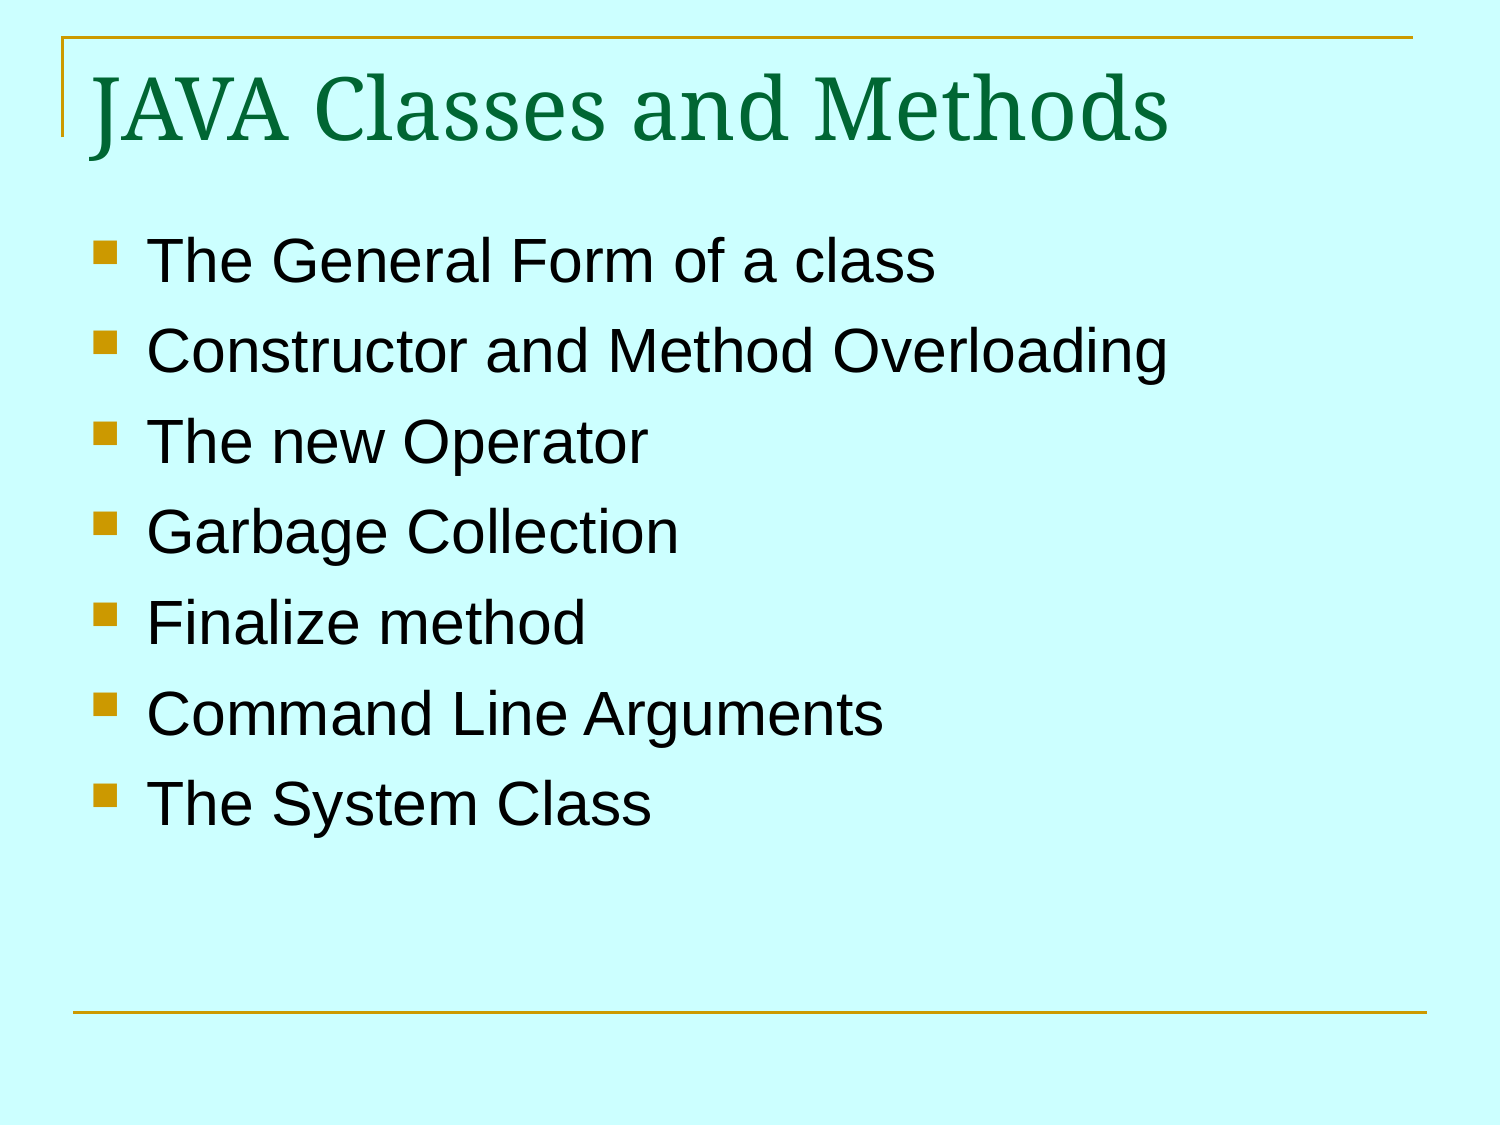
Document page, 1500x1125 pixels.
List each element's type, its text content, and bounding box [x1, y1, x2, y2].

list The General Form of a class Constructor and Method Overloading The new Operator Garbage Collection Finalize method Command Line Arguments The System Class [75, 212, 1426, 956]
title JAVA Classes and Methods [75, 45, 1426, 212]
